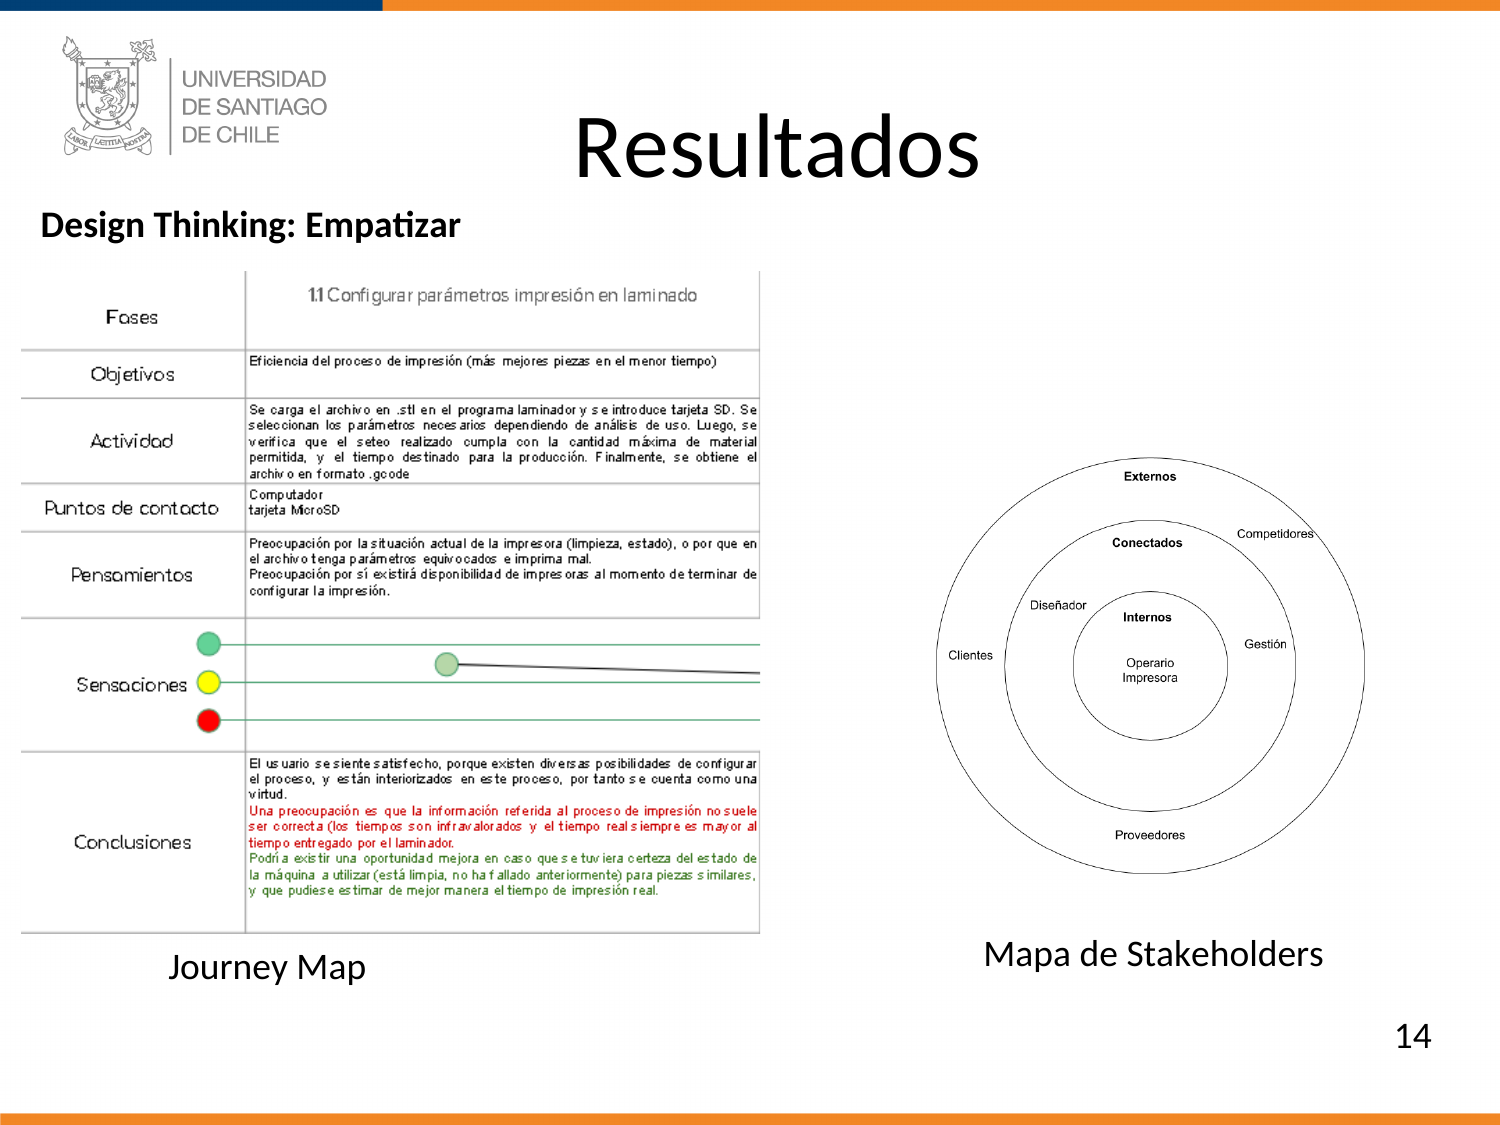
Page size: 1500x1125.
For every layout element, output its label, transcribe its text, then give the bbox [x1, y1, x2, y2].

text_box Mapa de Stakeholders [968, 921, 1347, 1027]
text_box Journey Map [153, 934, 414, 1040]
title Resultados [102, 47, 1453, 235]
text_box Design Thinking: Empatizar [25, 192, 721, 271]
picture [0, 0, 1500, 1125]
text_box <número> [1379, 1003, 1500, 1064]
